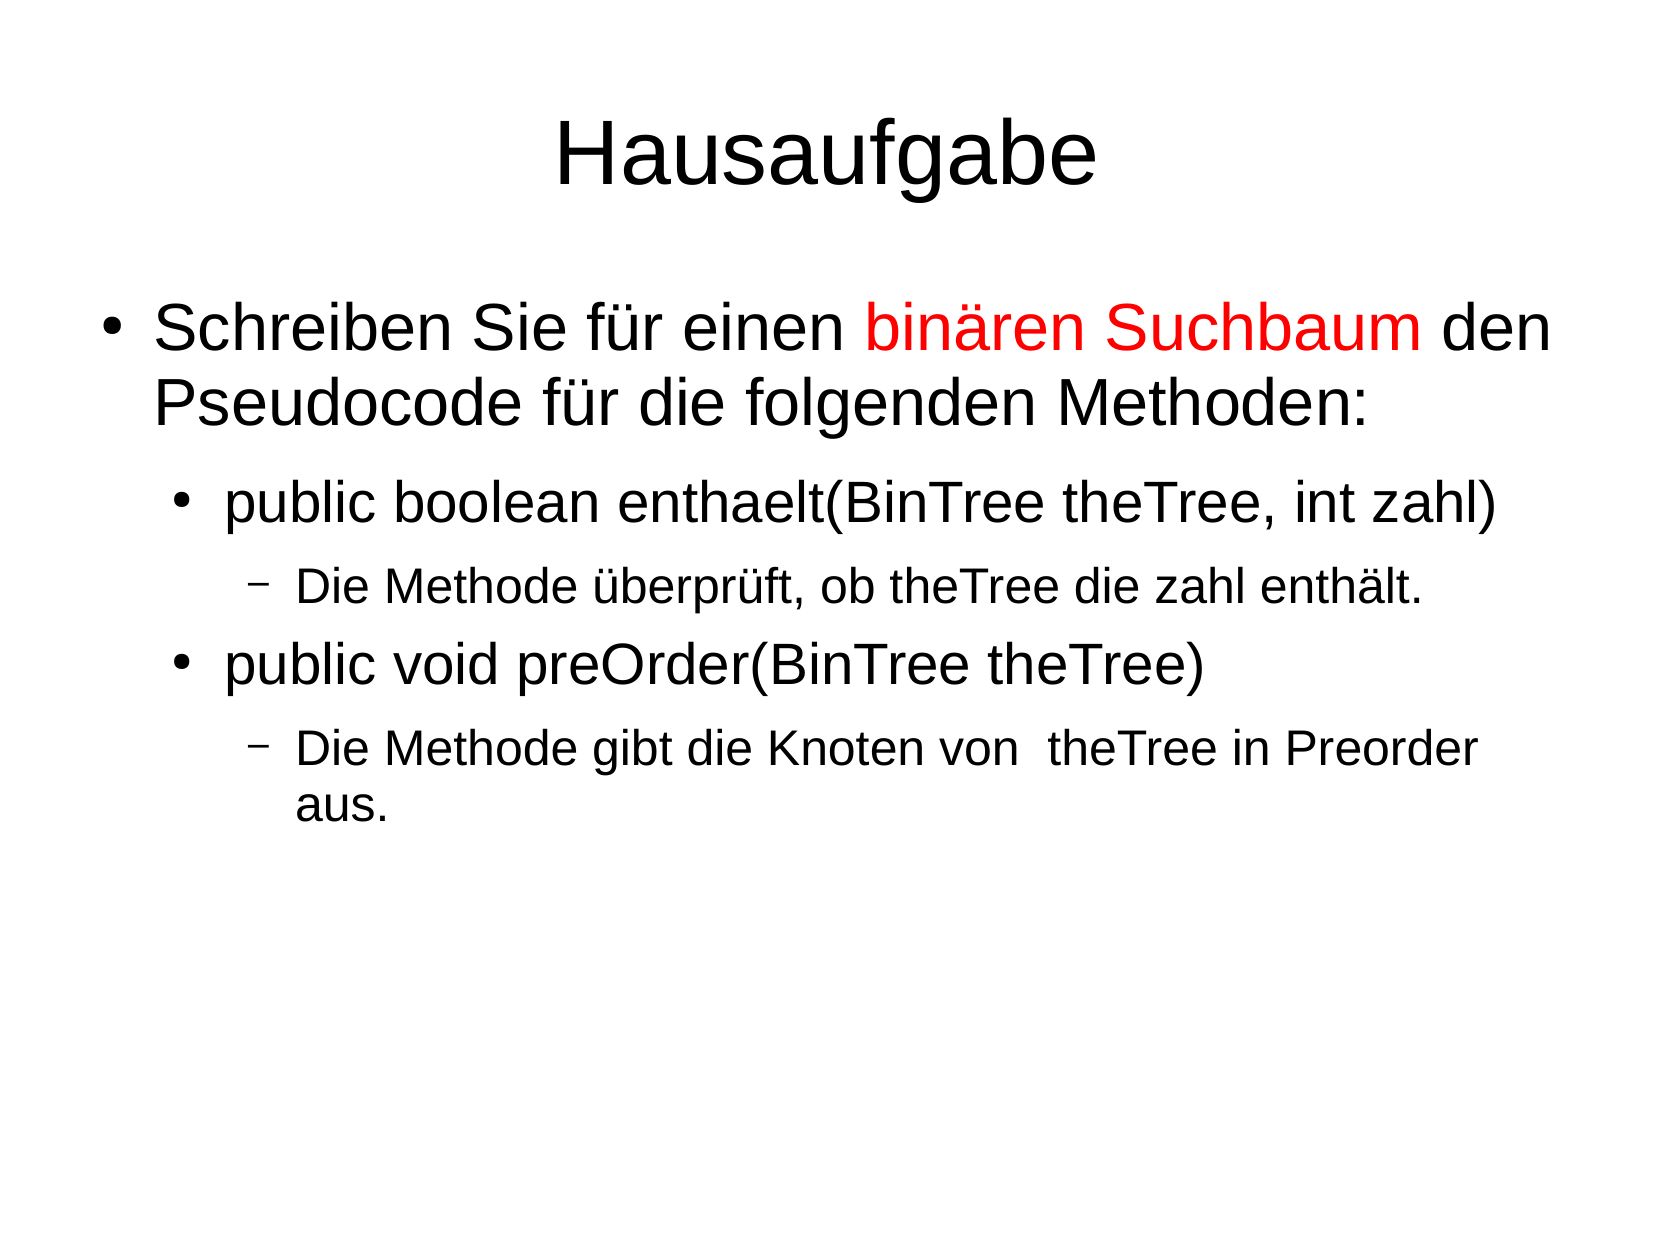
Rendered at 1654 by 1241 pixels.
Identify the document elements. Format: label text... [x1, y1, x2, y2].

list Schreiben Sie für einen binären Suchbaum den Pseudocode für die folgenden Methoden: public boolean enthaelt(BinTree theTree, int zahl) Die Methode überprüft, ob theTree die zahl enthält. public void preOrder(BinTree theTree) Die Methode gibt die Knoten von theTree in Preorder aus. [82, 290, 1571, 1094]
title Hausaufgabe [82, 56, 1571, 250]
